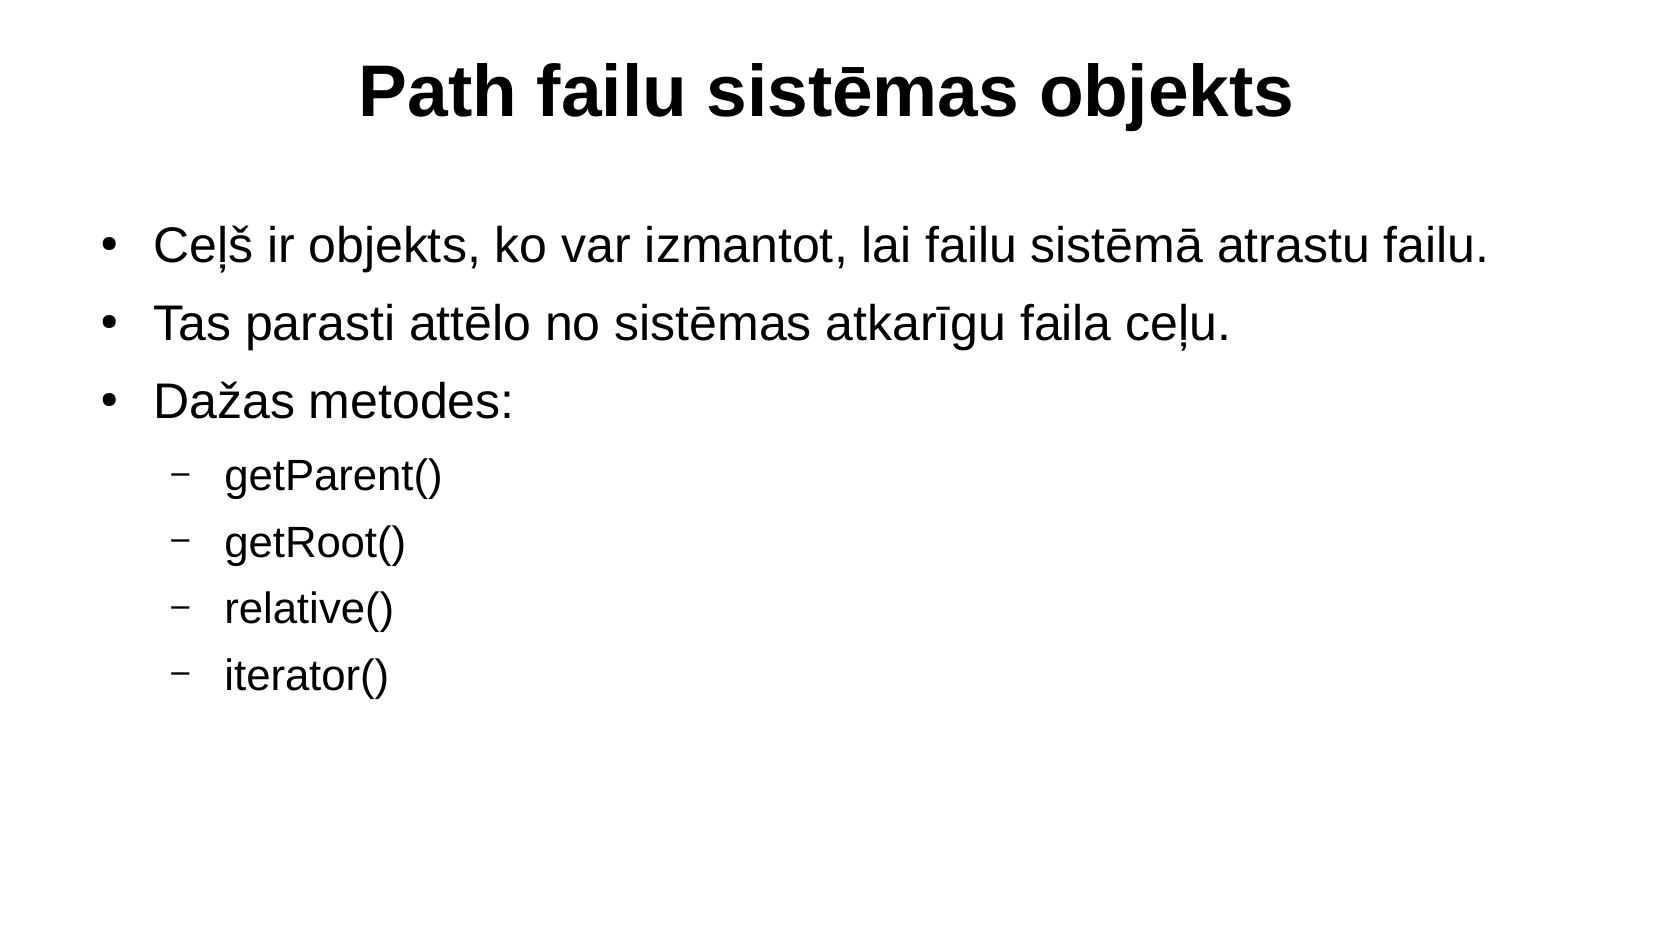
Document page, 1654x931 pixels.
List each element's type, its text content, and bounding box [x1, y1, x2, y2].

title Path failu sistēmas objekts [82, 37, 1571, 147]
list Ceļš ir objekts, ko var izmantot, lai failu sistēmā atrastu failu. Tas parasti attēlo no sistēmas atkarīgu faila ceļu. Dažas metodes: getParent() getRoot() relative() iterator() [82, 217, 1560, 860]
